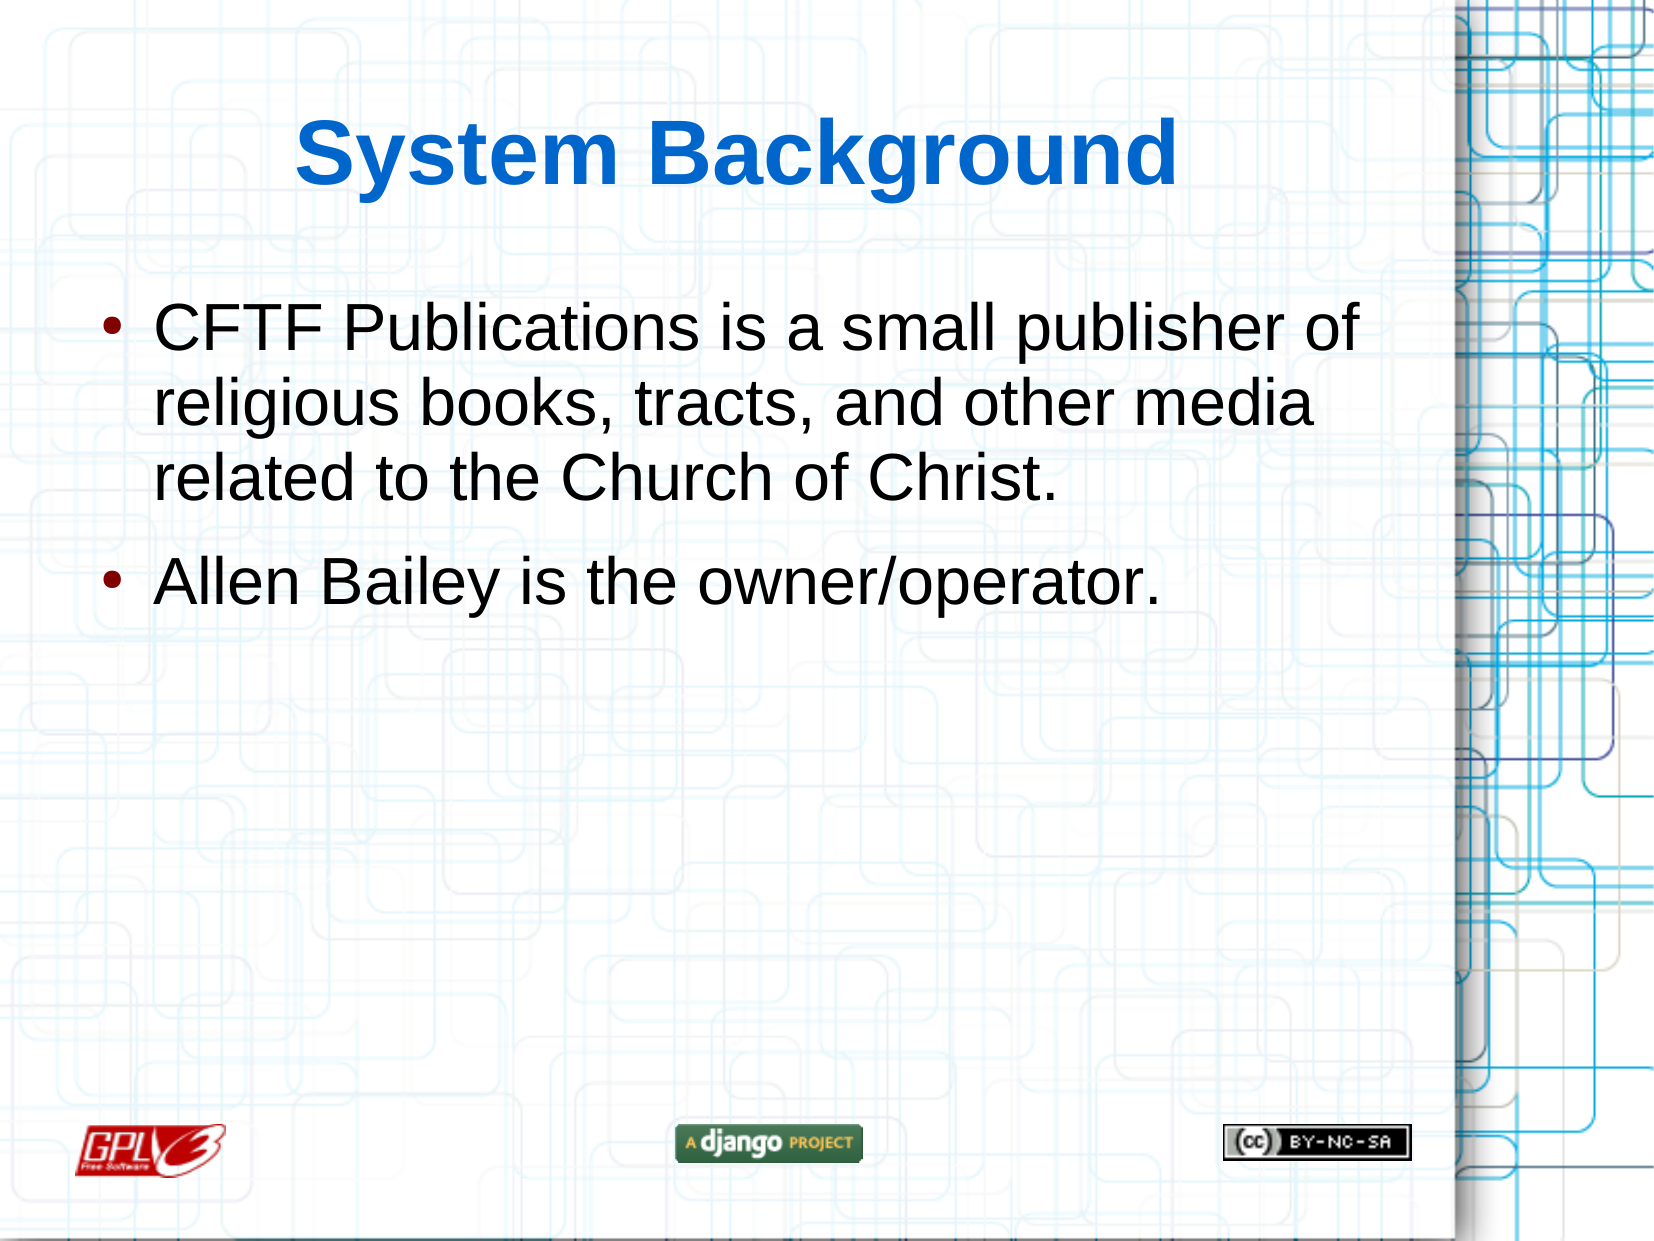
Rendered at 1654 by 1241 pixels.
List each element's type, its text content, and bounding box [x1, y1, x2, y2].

title System Background [59, 49, 1418, 257]
picture [0, 0, 1654, 1241]
list CFTF Publications is a small publisher of religious books, tracts, and other media related to the Church of Christ. Allen Bailey is the owner/operator. [82, 290, 1418, 1094]
